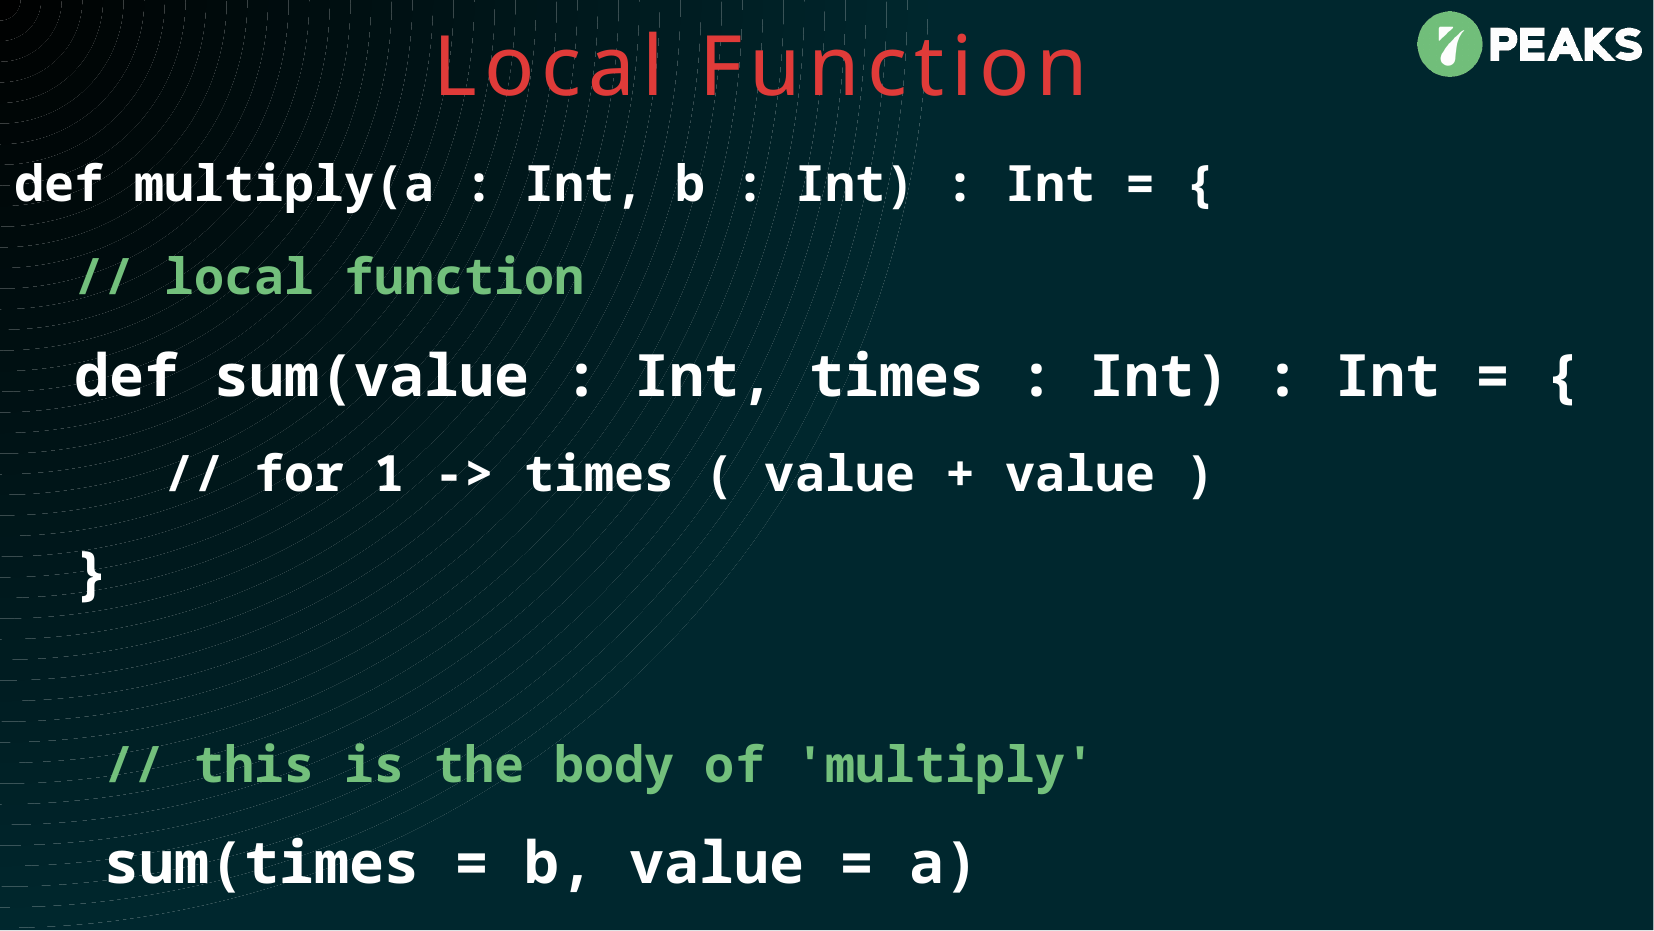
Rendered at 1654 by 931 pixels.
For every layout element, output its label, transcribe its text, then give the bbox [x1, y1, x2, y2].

picture [1417, 11, 1642, 77]
text_box def multiply(a : Int, b : Int) : Int = { // local function def sum(value : Int, times : Int) : Int = { // for 1 -> times ( value + value ) } // this is the body of 'multiply' sum(times = b, value = a) } [0, 140, 1654, 896]
text_box Local Function [419, 0, 1235, 140]
